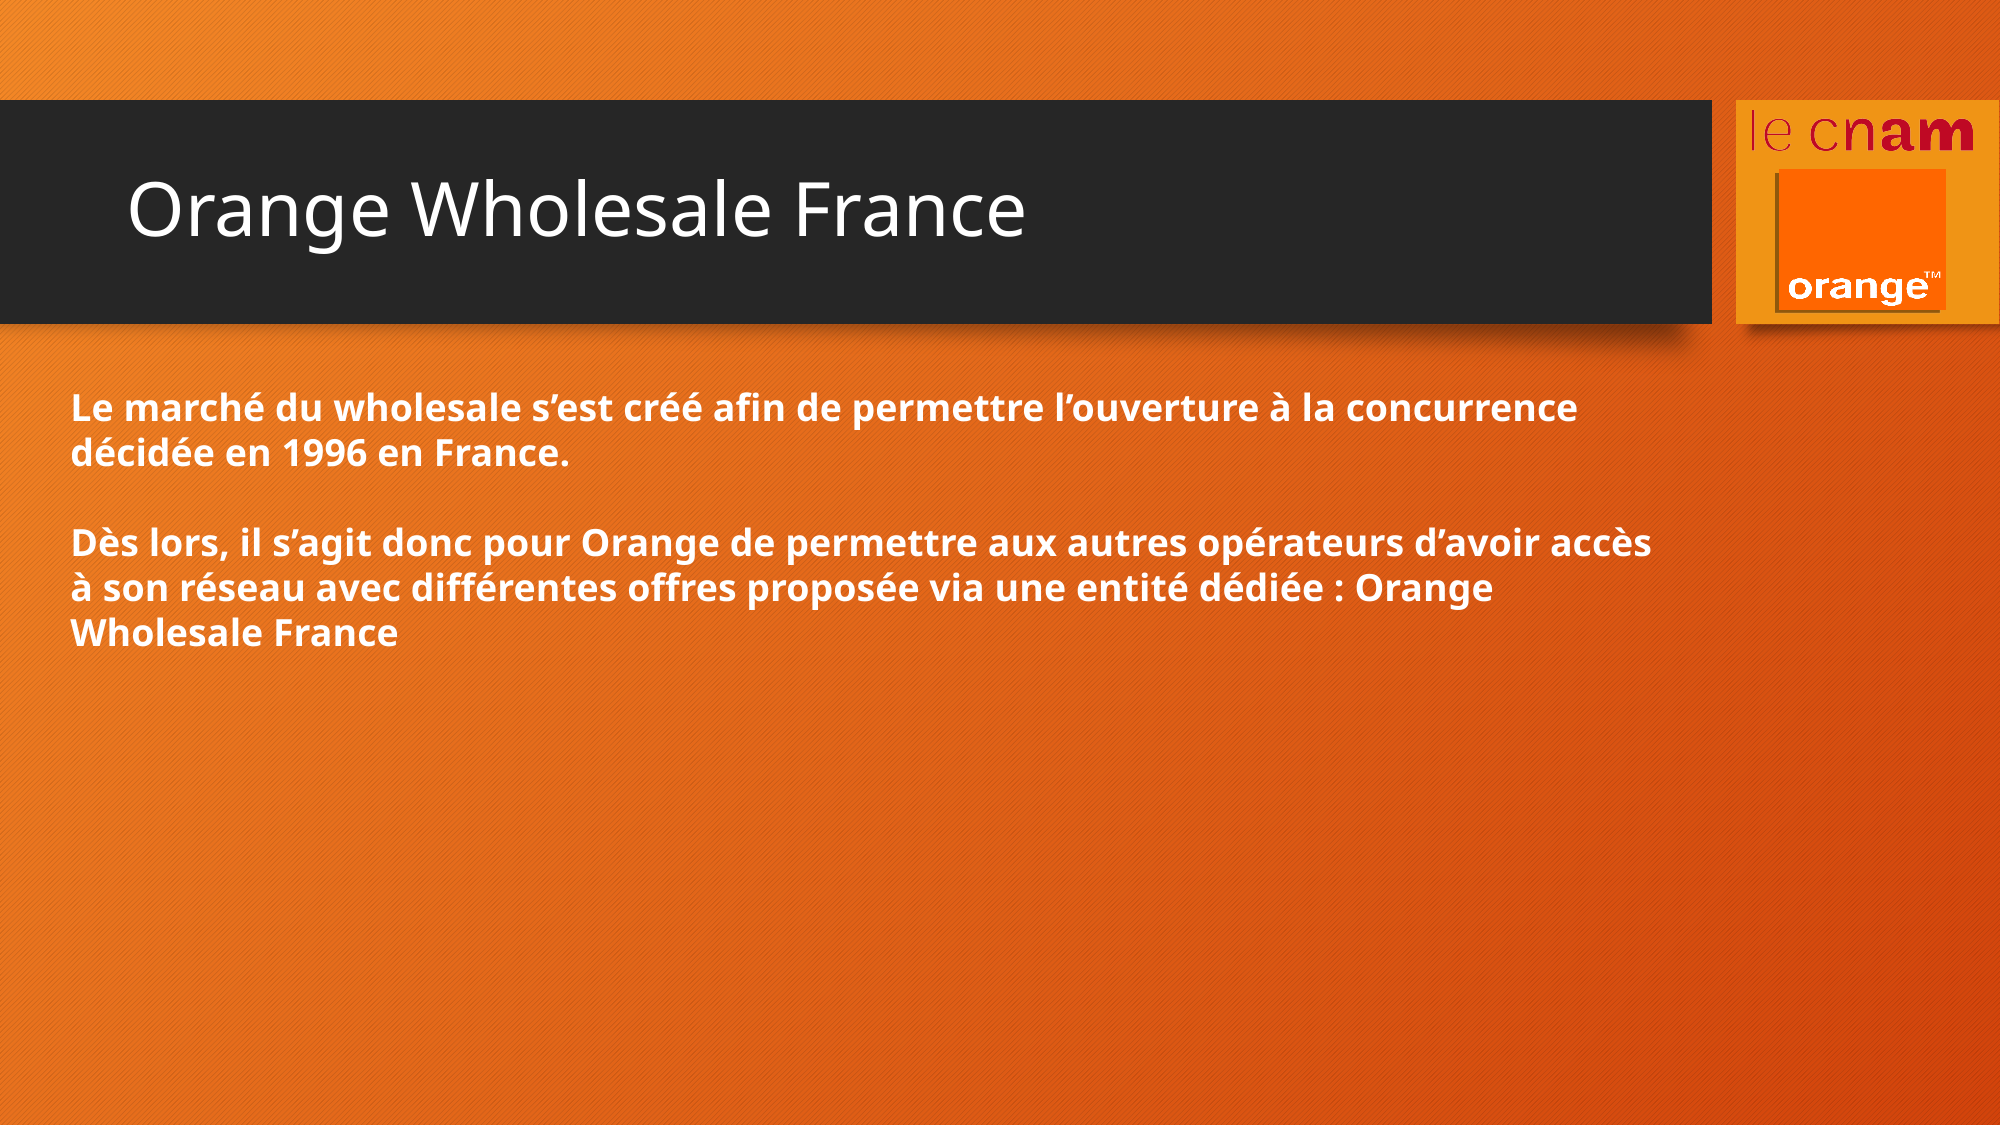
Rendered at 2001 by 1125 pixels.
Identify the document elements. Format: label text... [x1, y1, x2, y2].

text_box Le marché du wholesale s’est créé afin de permettre l’ouverture à la concurrence décidée en 1996 en France. Dès lors, il s’agit donc pour Orange de permettre aux autres opérateurs d’avoir accès à son réseau avec différentes offres proposée via une entité dédiée : Orange Wholesale France [55, 376, 1689, 619]
picture [1779, 169, 1946, 310]
title Orange Wholesale France [111, 123, 1689, 301]
picture [1752, 110, 1973, 151]
